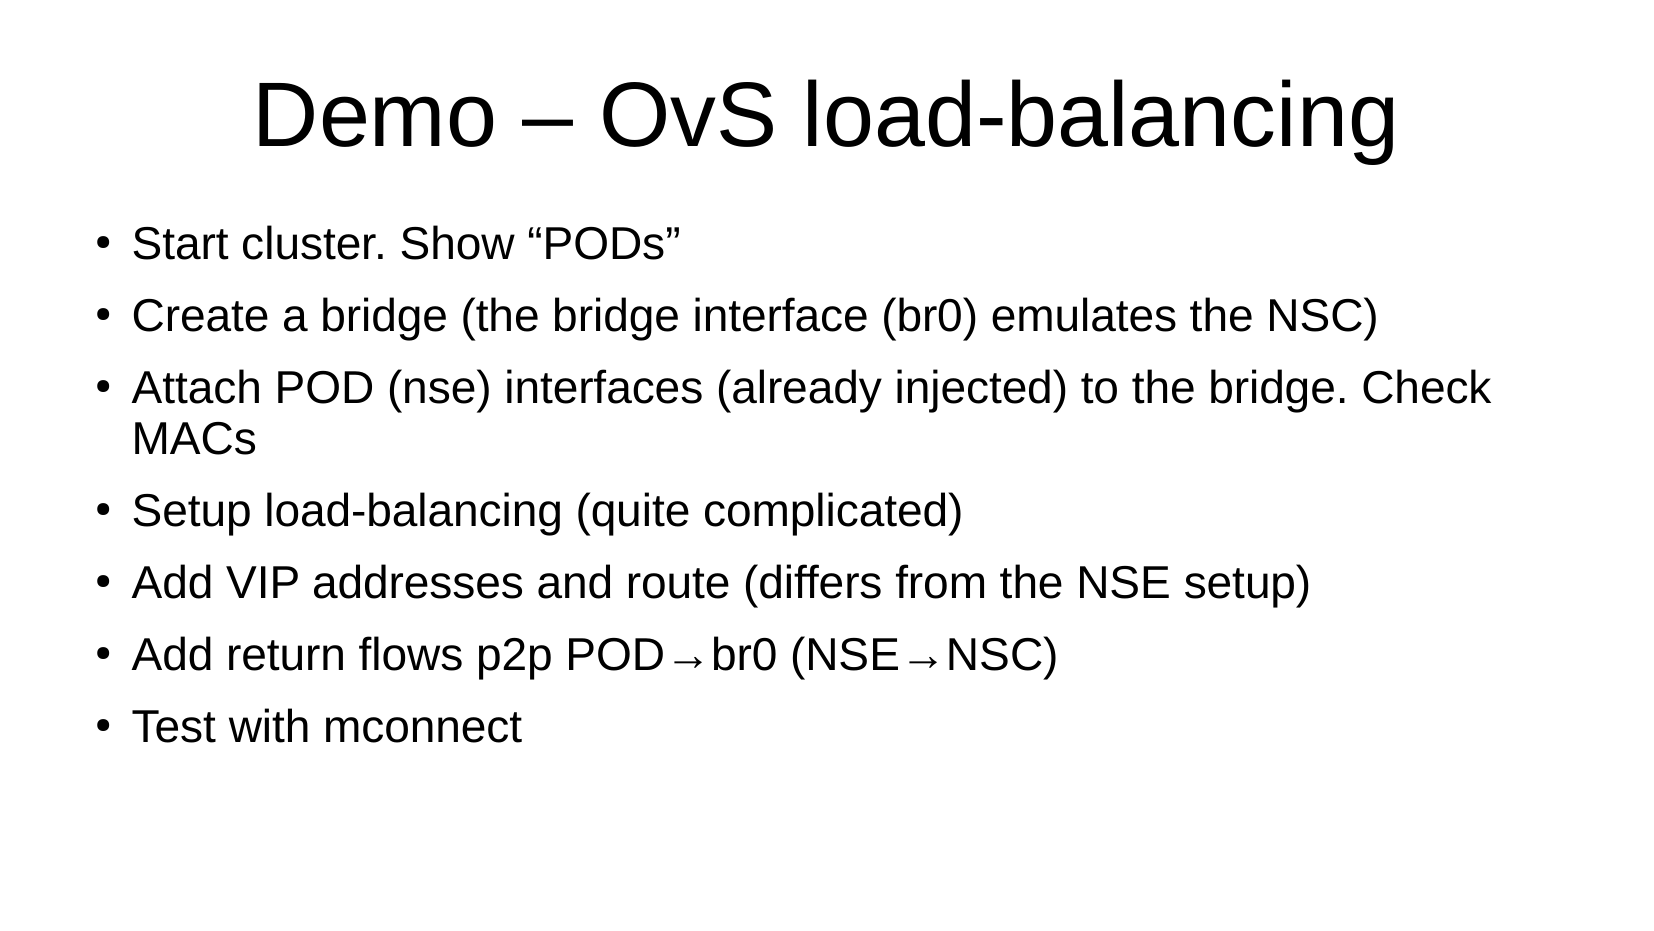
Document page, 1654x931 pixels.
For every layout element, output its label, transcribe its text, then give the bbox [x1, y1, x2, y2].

list Start cluster. Show “PODs” Create a bridge (the bridge interface (br0) emulates the NSC) Attach POD (nse) interfaces (already injected) to the bridge. Check MACs Setup load-balancing (quite complicated) Add VIP addresses and route (differs from the NSE setup) Add return flows p2p POD→br0 (NSE→NSC) Test with mconnect [82, 217, 1571, 758]
title Demo – OvS load-balancing [82, 37, 1571, 193]
